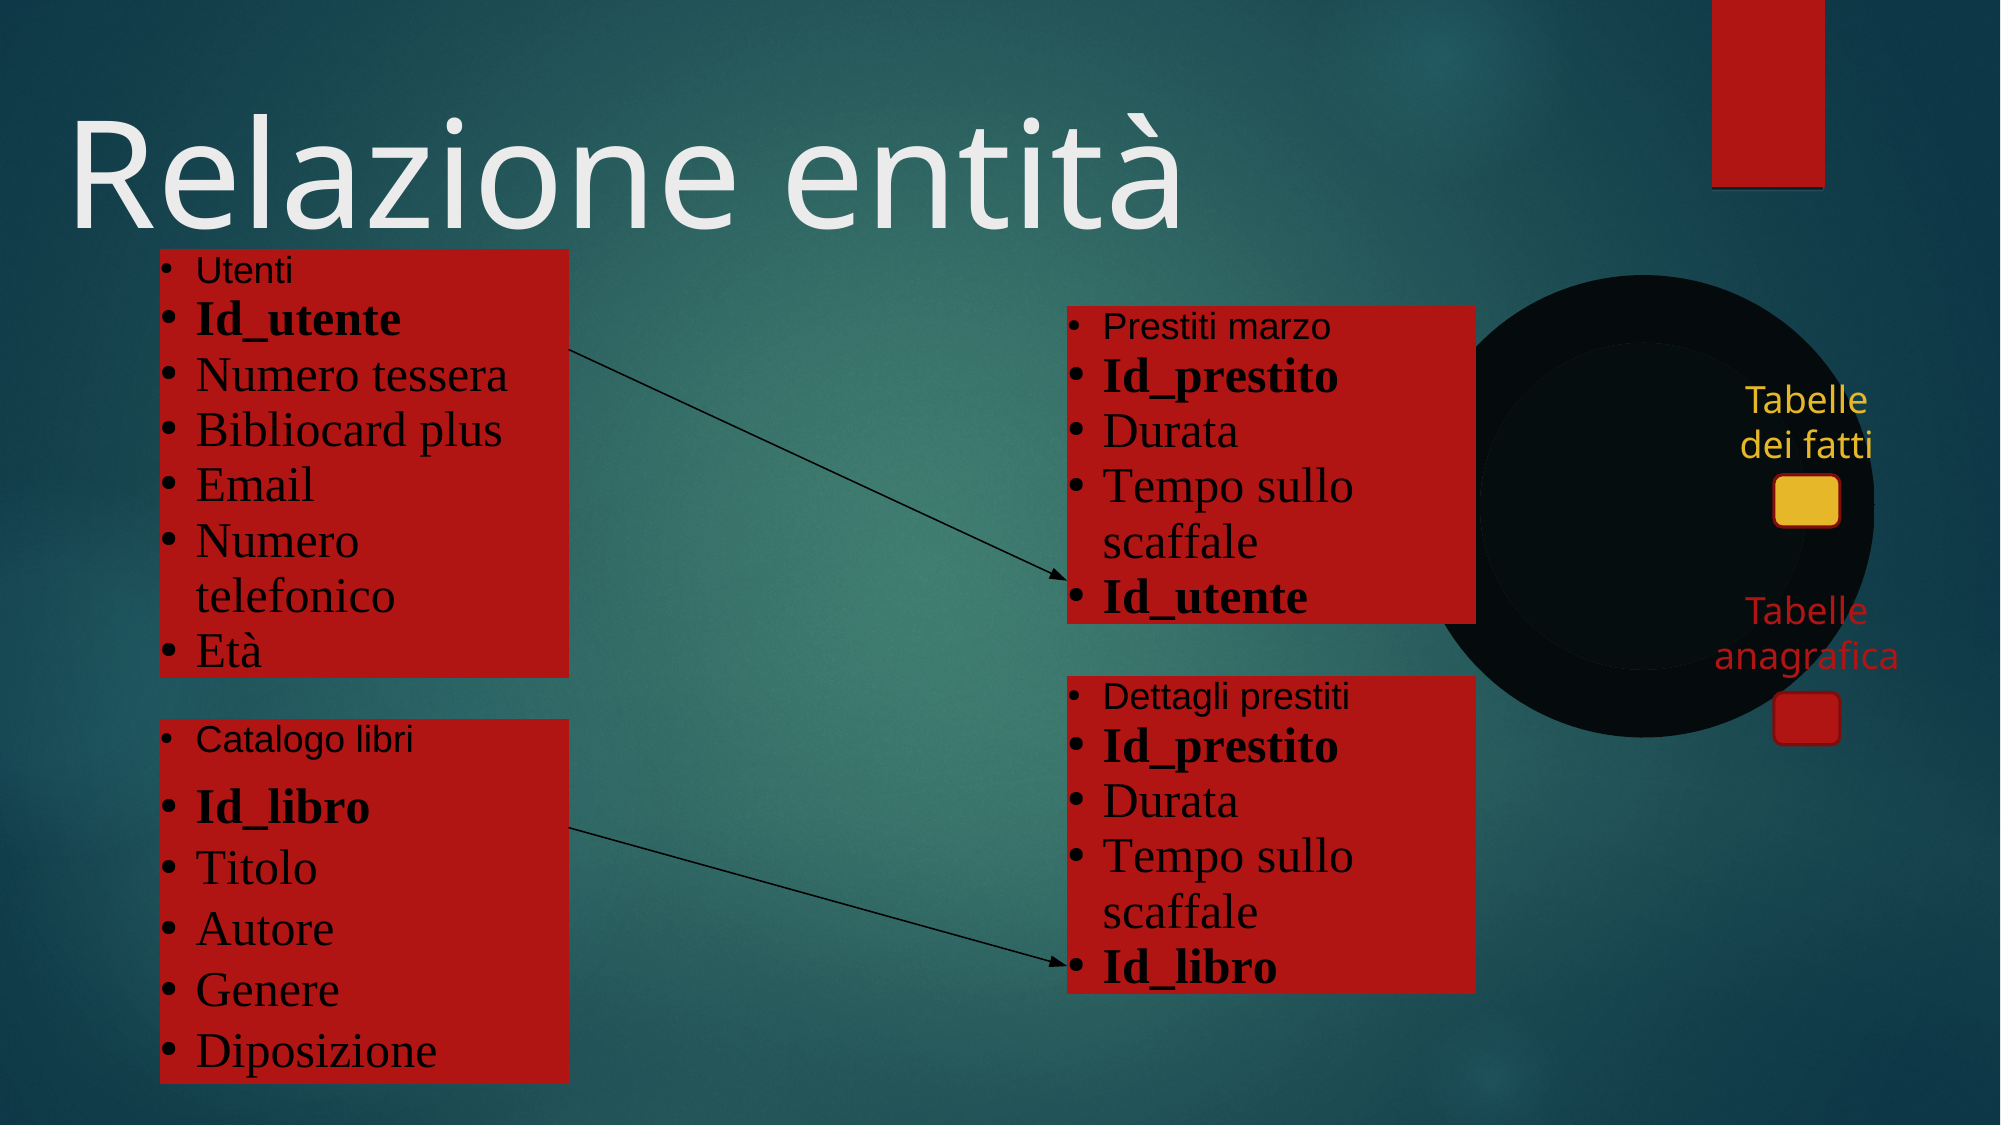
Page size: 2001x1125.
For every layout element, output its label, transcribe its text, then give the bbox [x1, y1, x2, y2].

table_cell Durata [1067, 773, 1476, 828]
text_box Tabelle dei fatti [1717, 368, 1897, 475]
table_header Dettagli prestiti [1067, 676, 1476, 718]
table_cell Numero telefonico [160, 512, 569, 623]
table_cell Autore [160, 901, 569, 962]
table_cell Titolo [160, 840, 569, 901]
table_cell Bibliocard plus [160, 402, 569, 457]
title Relazione entità [49, 71, 1638, 254]
table_header Catalogo libri [160, 719, 569, 780]
text_box [1773, 692, 1840, 745]
table_cell Età [160, 623, 569, 678]
table_cell Id_prestito [1067, 718, 1476, 773]
table_cell Id_prestito [1067, 348, 1476, 403]
table_cell Tempo sullo scaffale [1067, 458, 1476, 569]
table_cell Id_utente [1067, 569, 1476, 624]
table_header Utenti [160, 249, 569, 291]
table_header Prestiti marzo [1067, 306, 1476, 348]
table_cell Tempo sullo scaffale [1067, 828, 1476, 939]
table_cell Id_utente [160, 291, 569, 346]
text_box [1773, 475, 1840, 528]
table_cell Id_libro [160, 780, 569, 840]
table_cell Genere [160, 962, 569, 1023]
table_cell Diposizione [160, 1023, 569, 1084]
text_box Tabelle anagrafica [1685, 580, 1928, 687]
table_cell Numero tessera [160, 346, 569, 402]
table_cell Durata [1067, 403, 1476, 458]
table_cell Email [160, 457, 569, 512]
table_cell Id_libro [1067, 939, 1476, 994]
